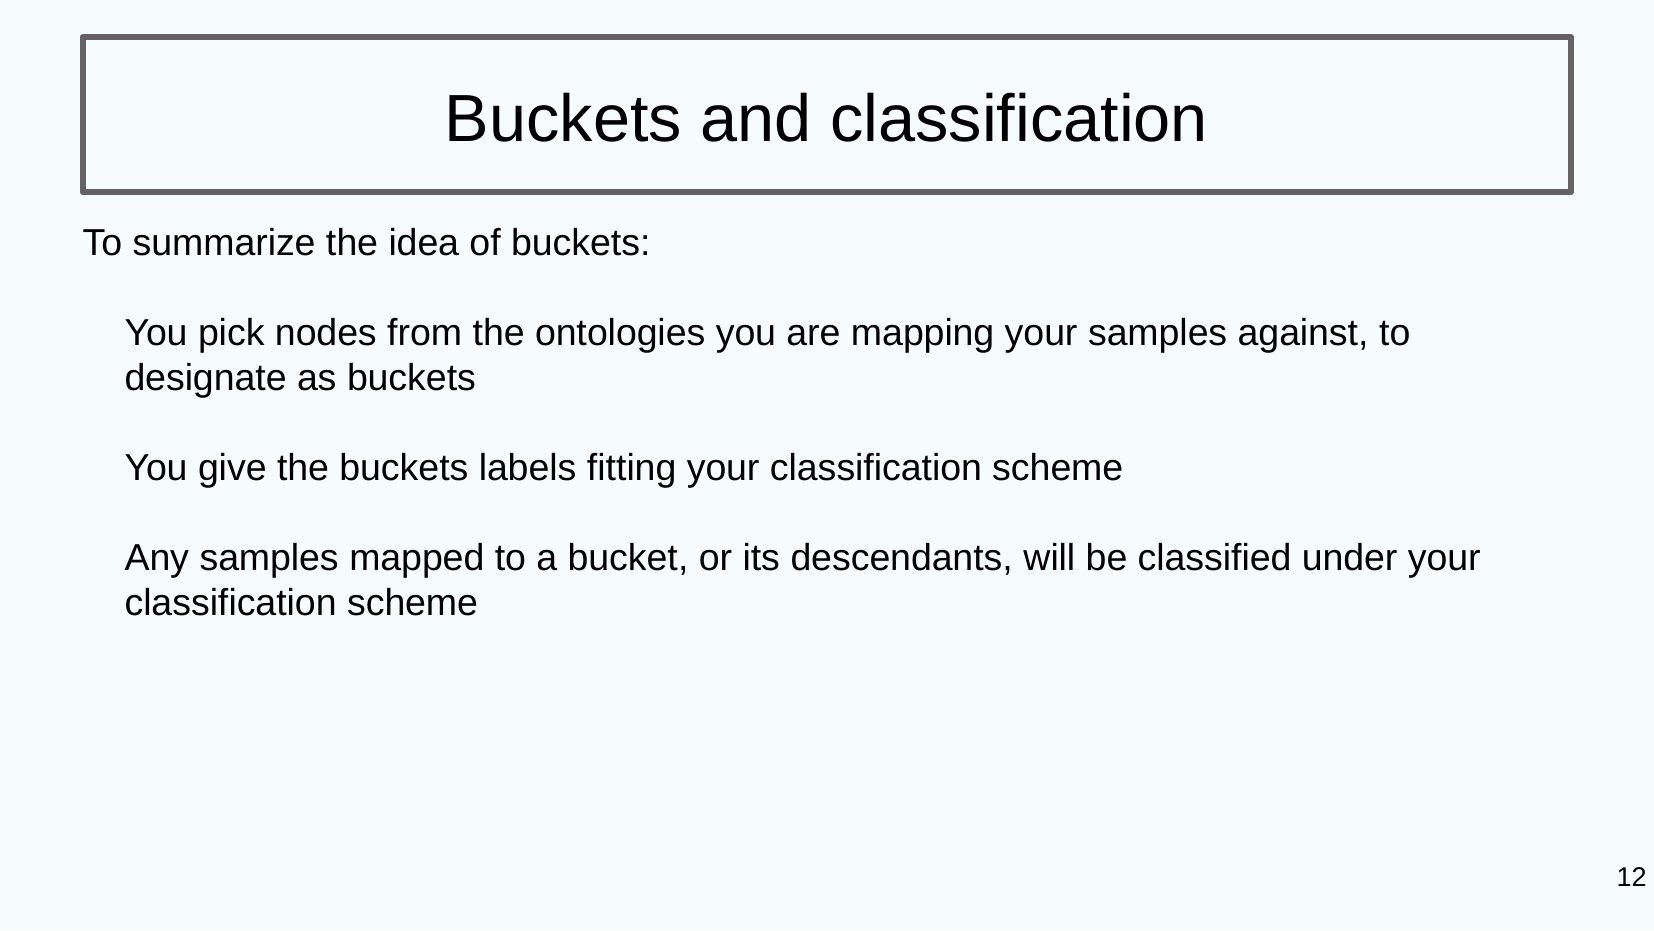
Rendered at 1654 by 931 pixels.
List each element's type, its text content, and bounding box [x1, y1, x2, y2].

text_box To summarize the idea of buckets: You pick nodes from the ontologies you are mapping your samples against, to designate as buckets You give the buckets labels fitting your classification scheme Any samples mapped to a bucket, or its descendants, will be classified under your classification scheme [82, 217, 1584, 757]
slide_number <number> [1547, 859, 1647, 931]
text_box Buckets and classification [82, 37, 1571, 193]
